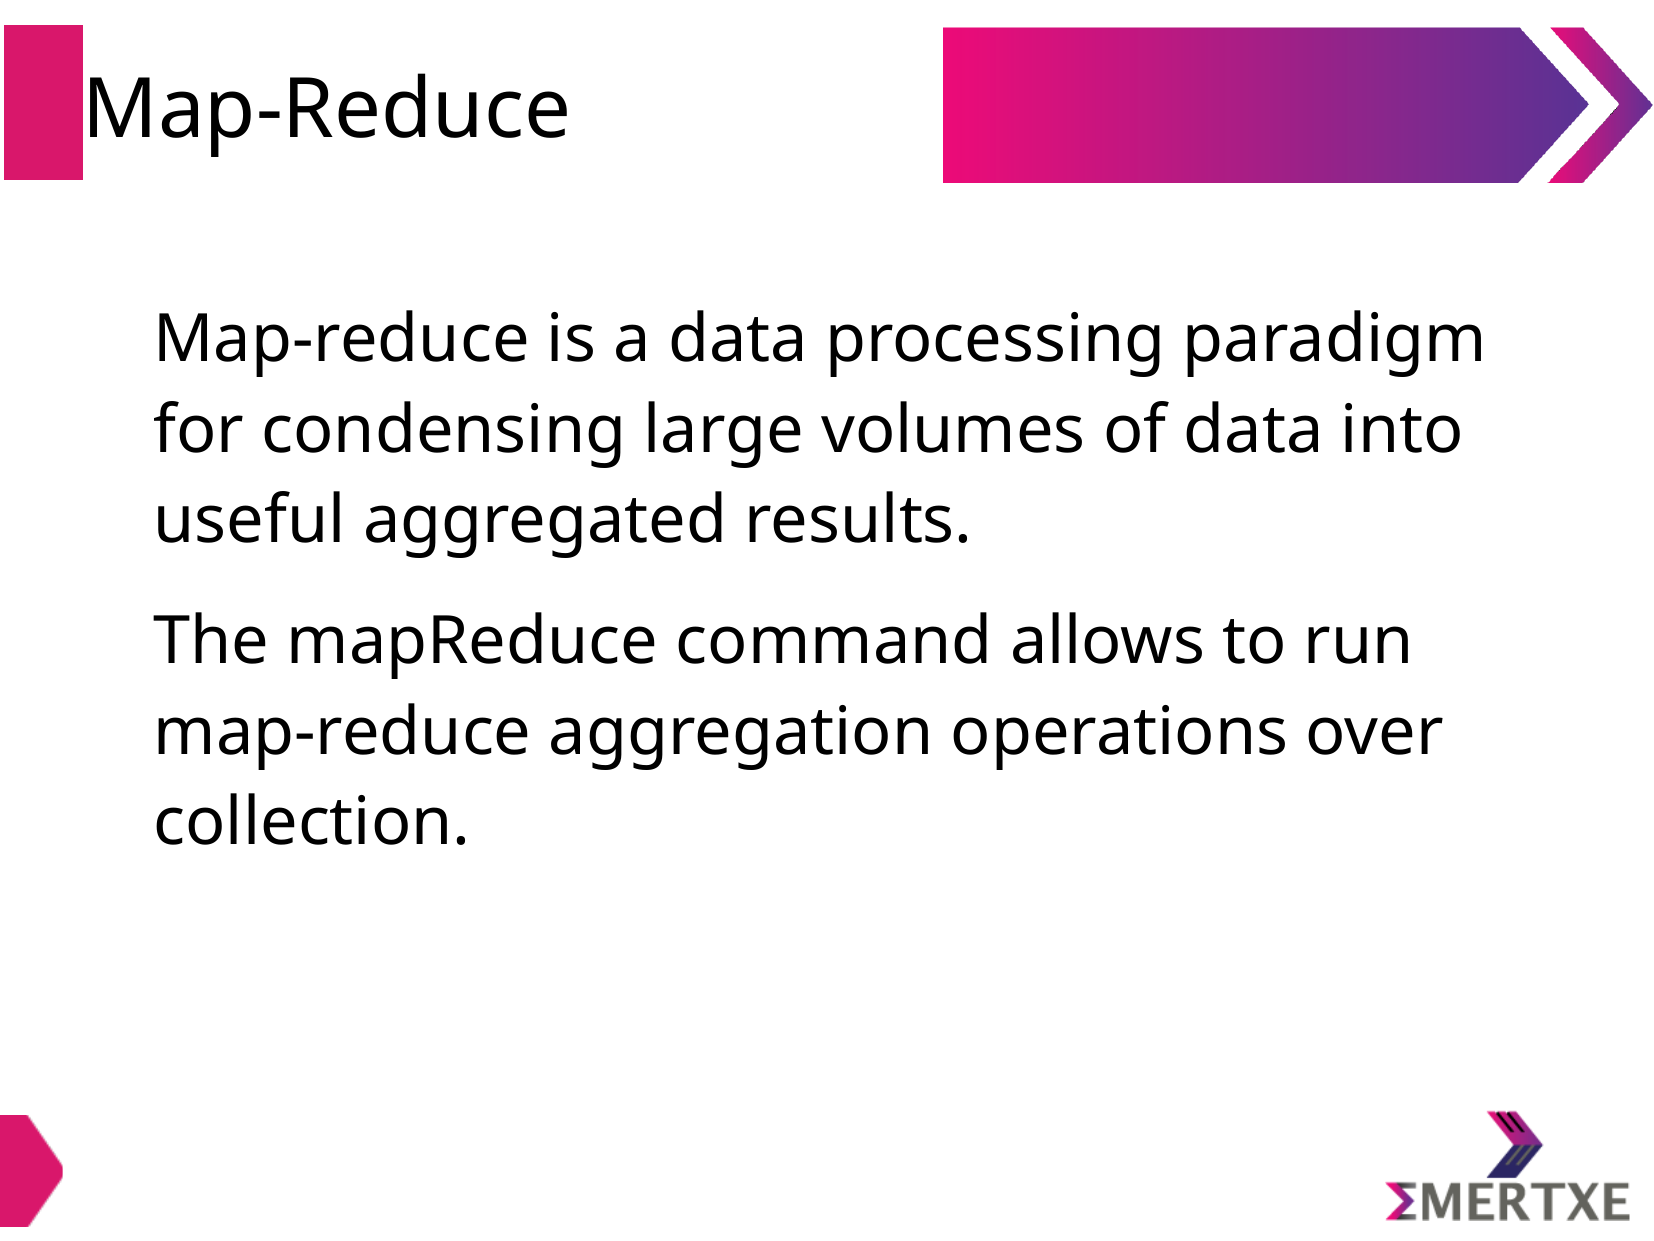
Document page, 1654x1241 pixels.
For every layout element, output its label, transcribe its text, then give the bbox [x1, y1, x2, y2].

picture [1571, 27, 1653, 183]
list Map-reduce is a data processing paradigm for condensing large volumes of data into useful aggregated results. The mapReduce command allows to run map-reduce aggregation operations over collection. [82, 290, 1571, 1010]
picture [1385, 1107, 1631, 1221]
title Map-Reduce [82, 2, 1571, 210]
